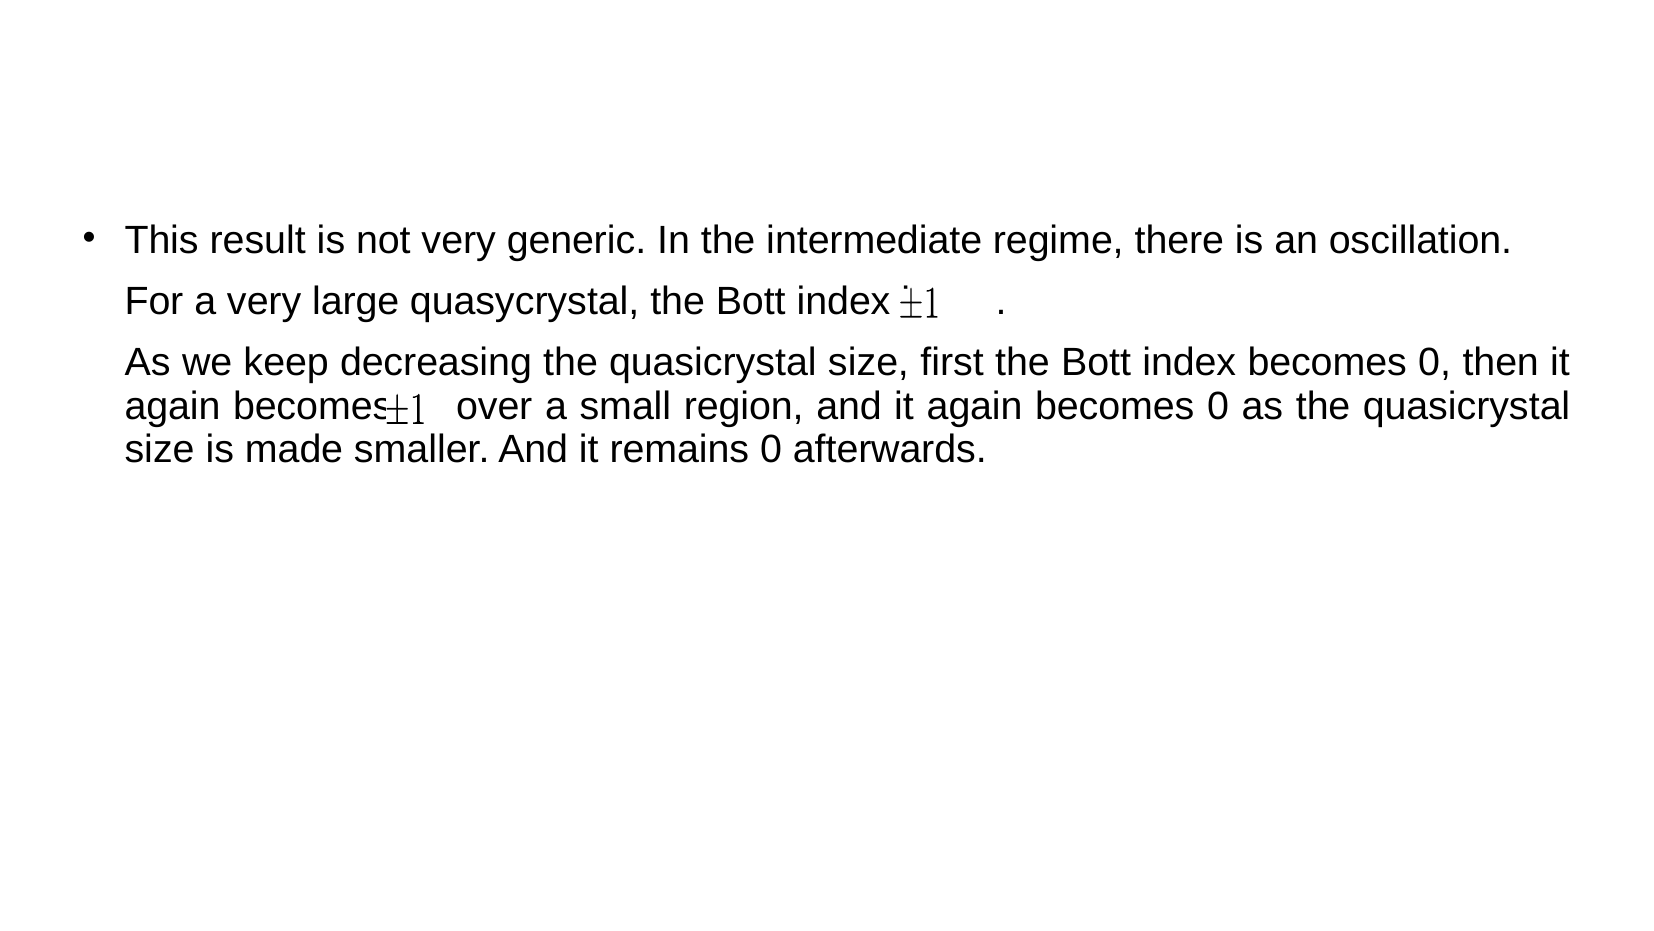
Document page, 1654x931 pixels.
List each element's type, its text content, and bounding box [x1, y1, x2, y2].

text_box [899, 287, 938, 318]
text_box [386, 393, 424, 424]
text_box This result is not very generic. In the intermediate regime, there is an oscillation. For a very large quasycrystal, the Bott index is . As we keep decreasing the quasicrystal size, first the Bott index becomes 0, then it again becomes over a small region, and it again becomes 0 as the quasicrystal size is made smaller. And it remains 0 afterwards. [82, 217, 1571, 475]
